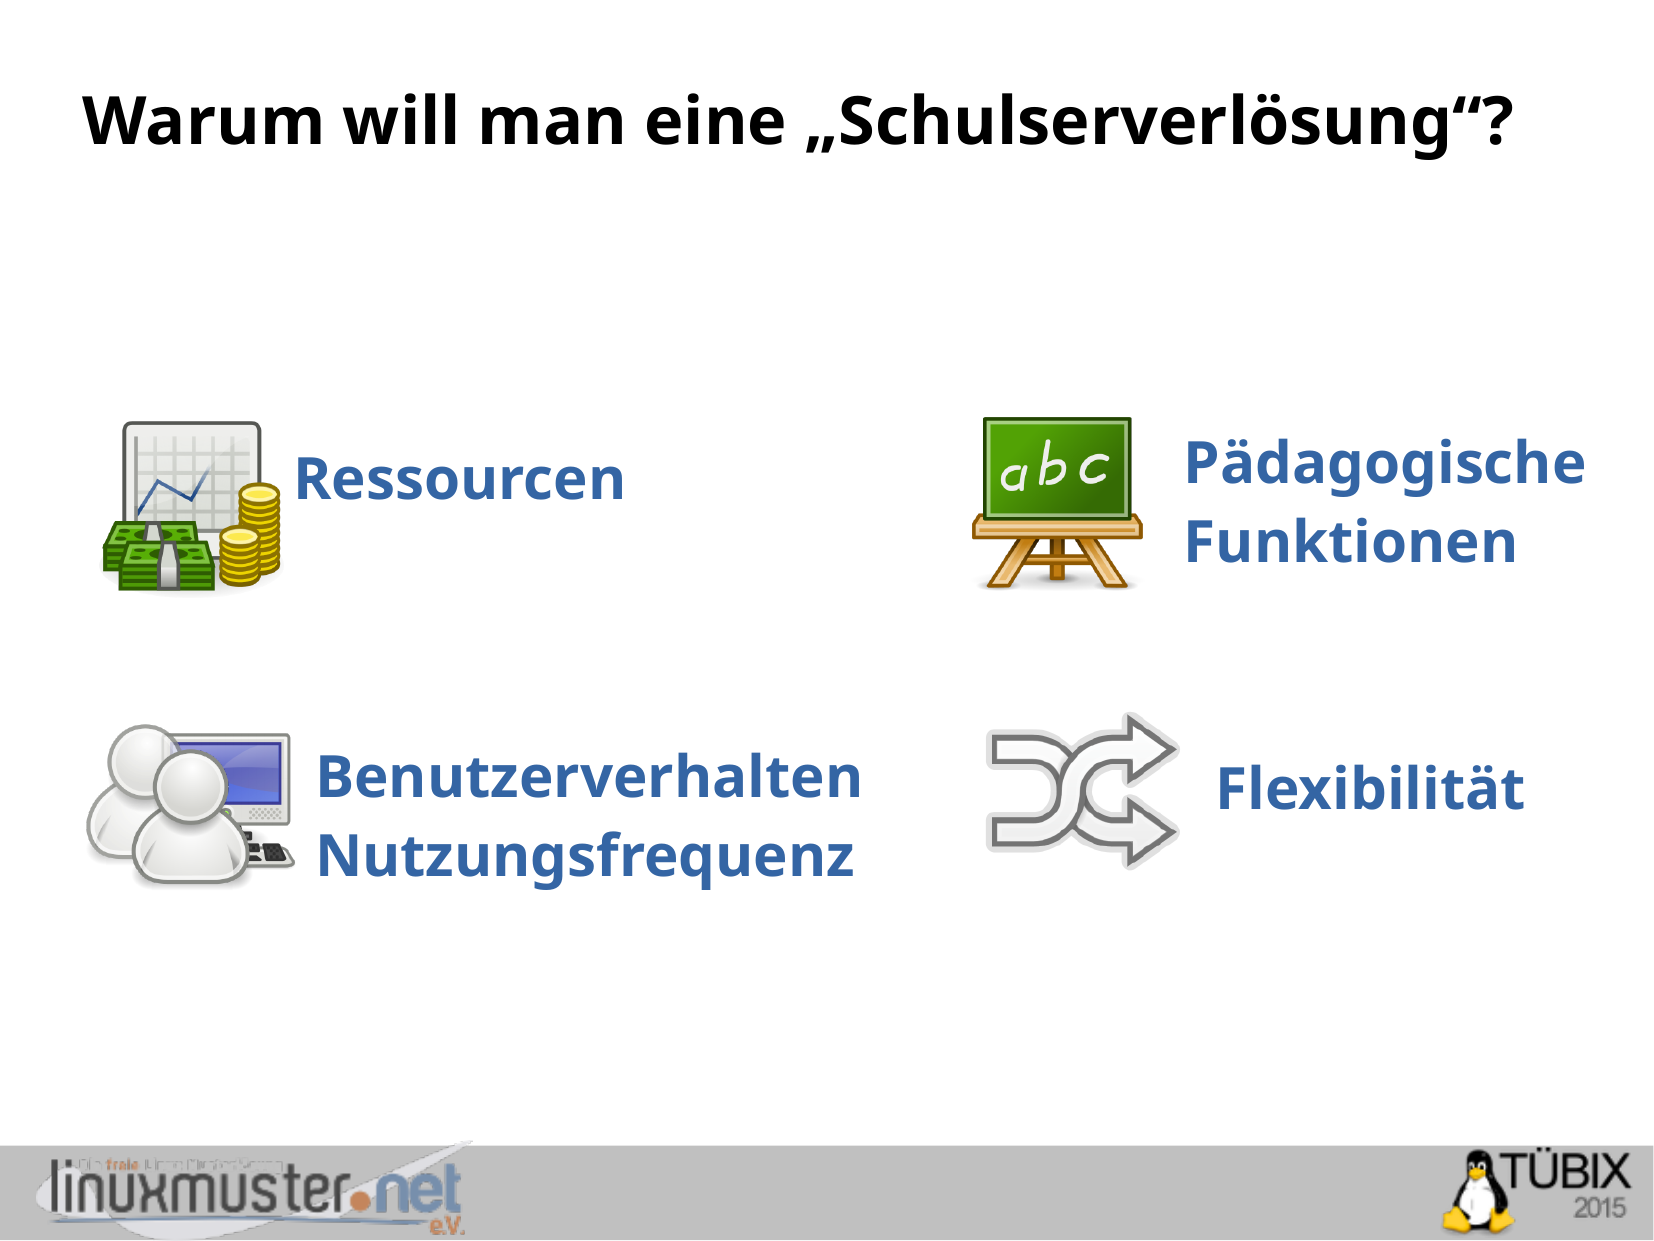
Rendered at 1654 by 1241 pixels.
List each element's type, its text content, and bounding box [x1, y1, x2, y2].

text_box Pädagogische Funktionen [1169, 413, 1596, 560]
title Warum will man eine „Schulserverlösung“? [82, 49, 1571, 189]
picture [99, 413, 284, 598]
picture [70, 703, 296, 905]
text_box Benutzerverhalten Nutzungsfrequenz [300, 727, 854, 875]
text_box Flexibilität [1227, 739, 1536, 821]
picture [1440, 1146, 1642, 1238]
picture [36, 1140, 473, 1241]
picture [944, 646, 1227, 929]
picture [968, 413, 1146, 591]
text_box Ressourcen [284, 429, 626, 511]
